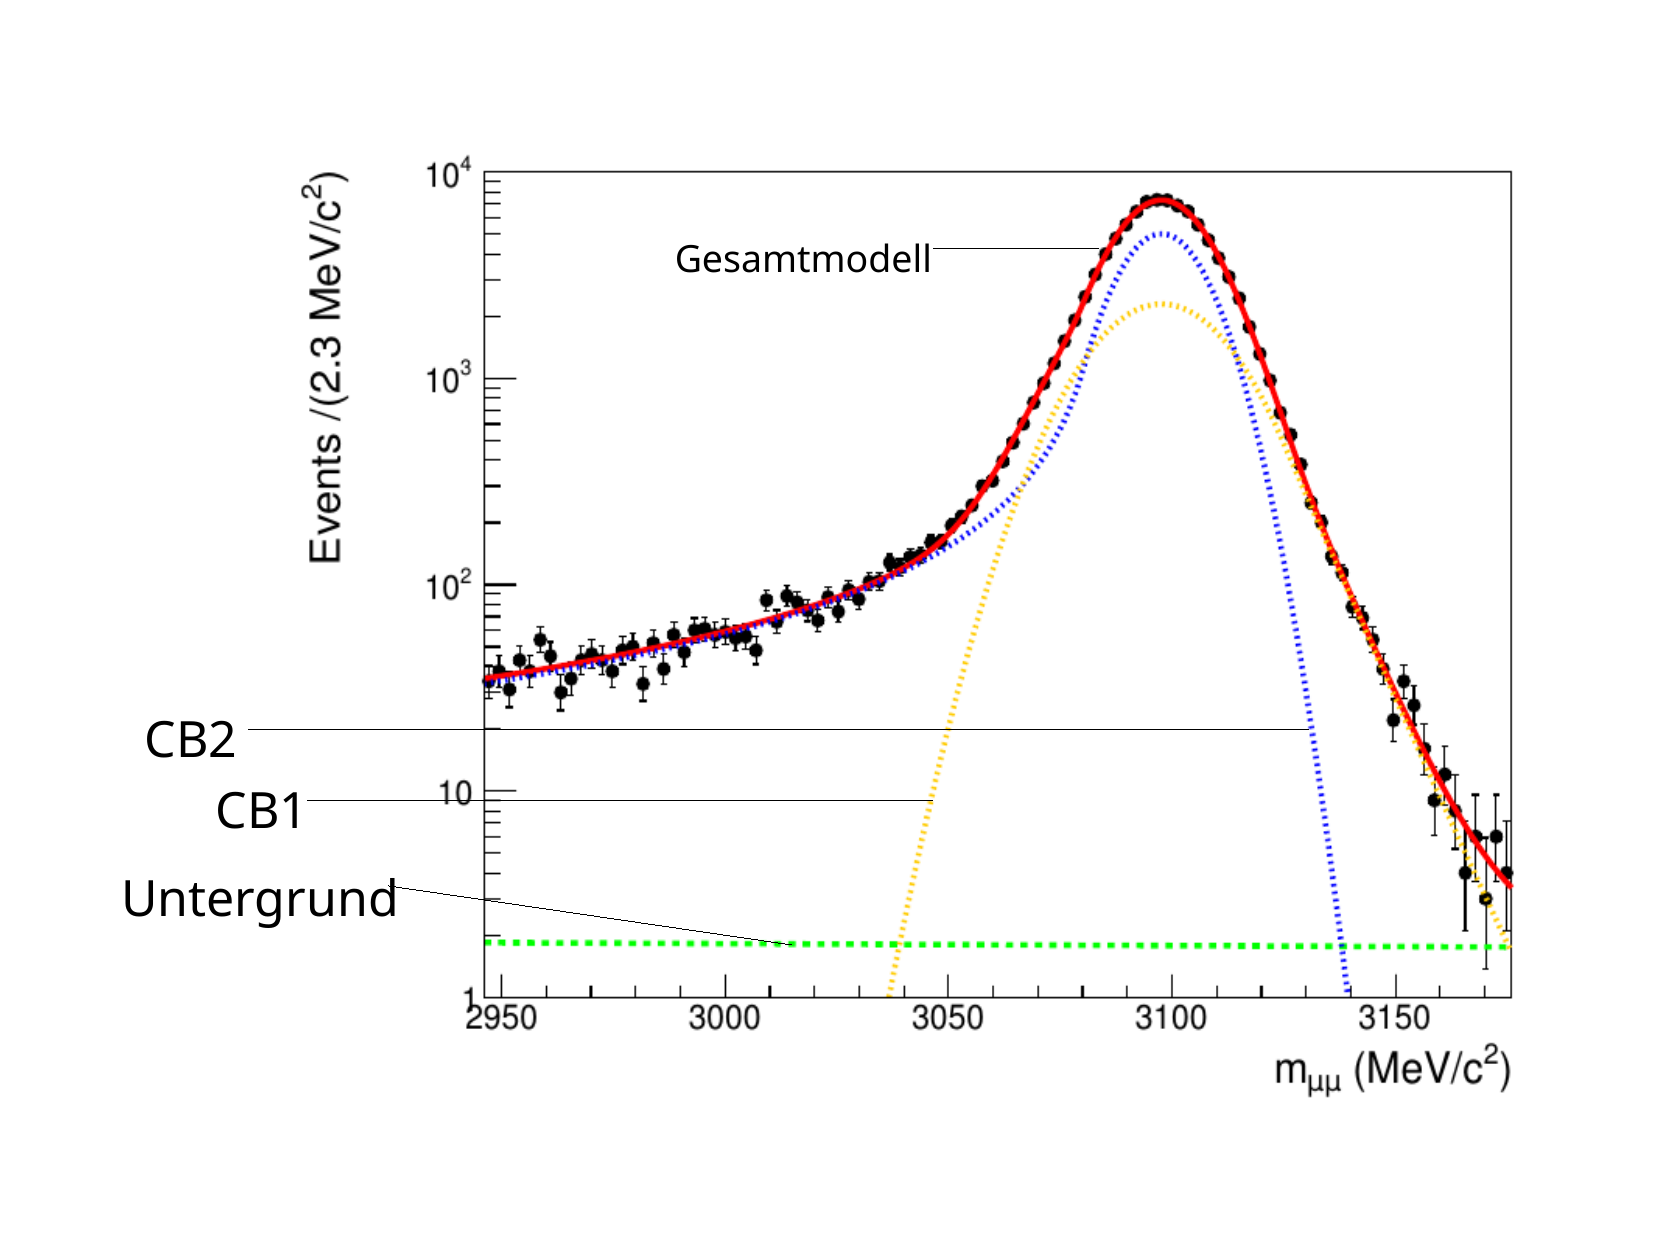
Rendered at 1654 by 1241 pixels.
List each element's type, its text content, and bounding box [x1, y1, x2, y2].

text_box CB1 [200, 767, 352, 863]
text_box Untergrund [106, 855, 400, 926]
picture [280, 141, 1646, 1099]
text_box CB2 [129, 696, 281, 762]
text_box Gesamtmodell [660, 224, 1059, 314]
